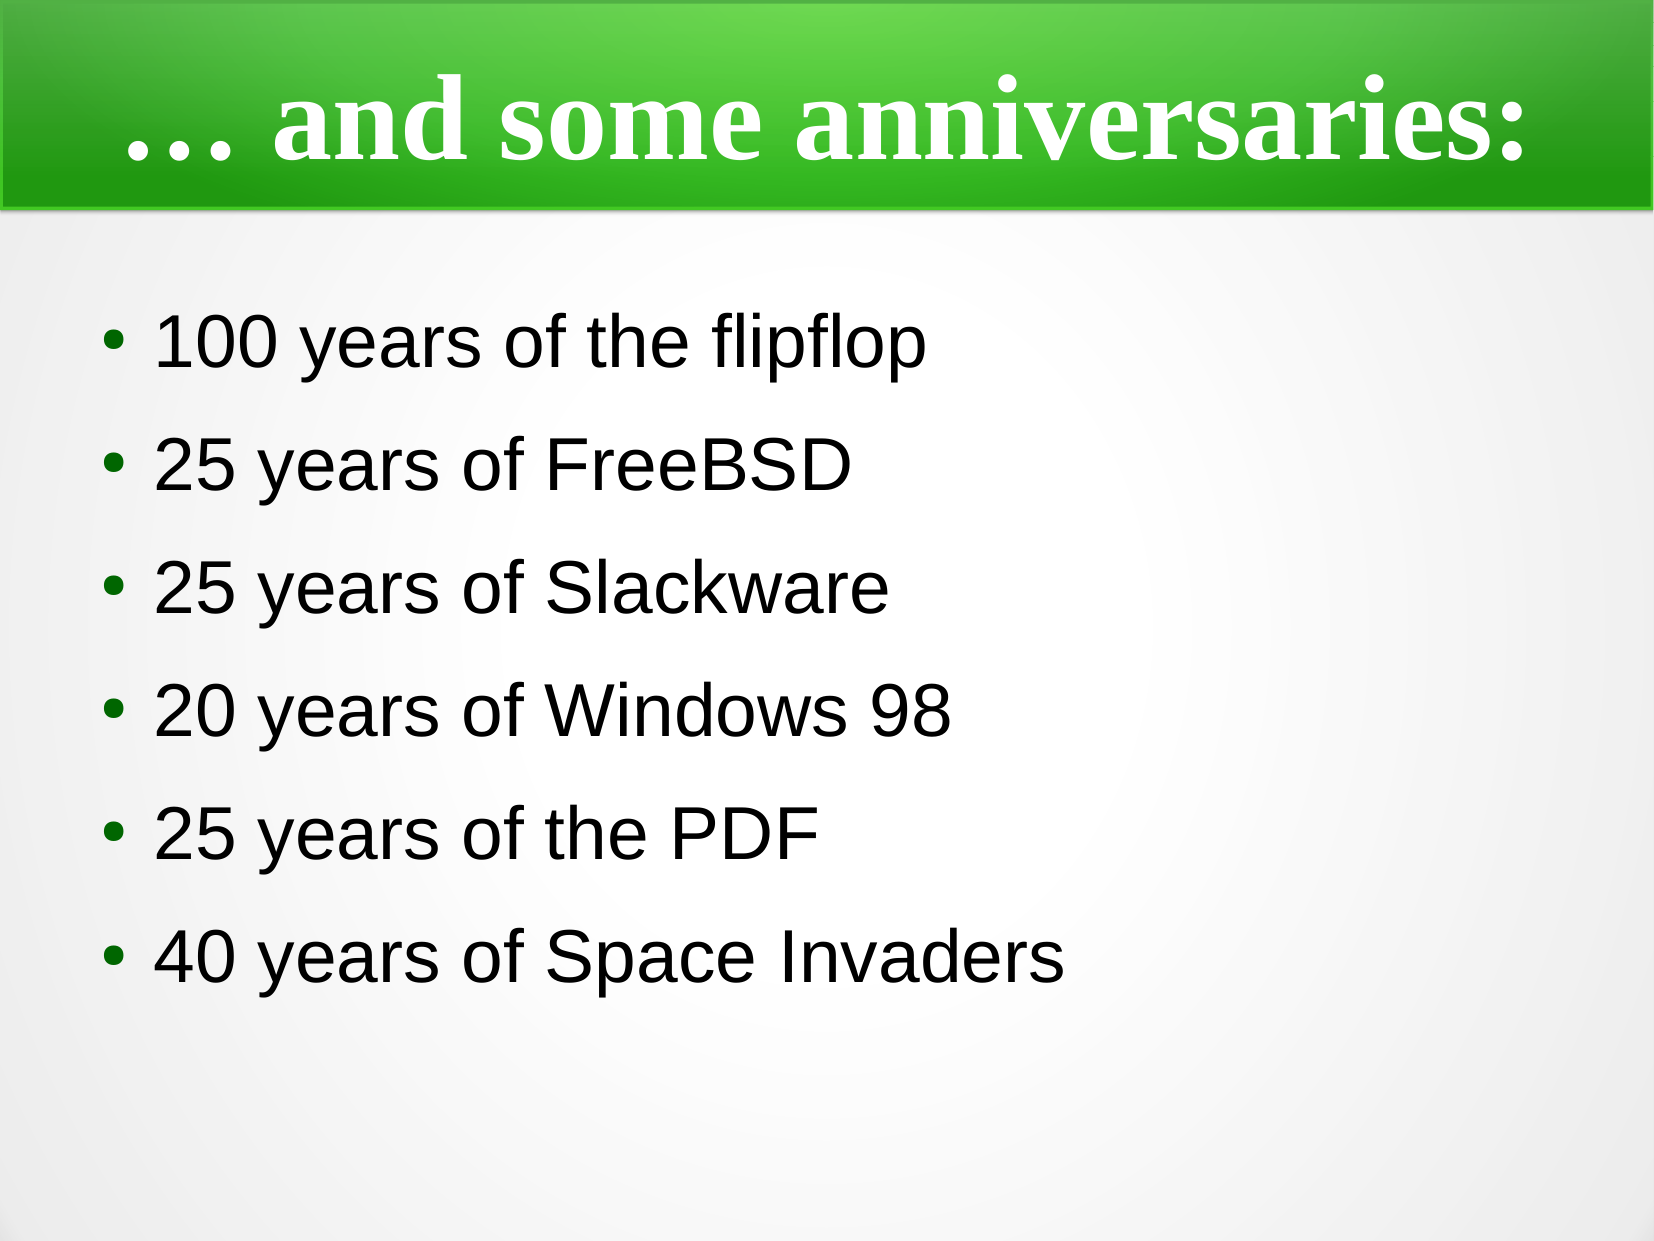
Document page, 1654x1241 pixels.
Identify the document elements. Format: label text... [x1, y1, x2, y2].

title … and some anniversaries: [82, 28, 1571, 208]
list 100 years of the flipflop 25 years of FreeBSD 25 years of Slackware 20 years of Windows 98 25 years of the PDF 40 years of Space Invaders [82, 299, 1571, 1019]
